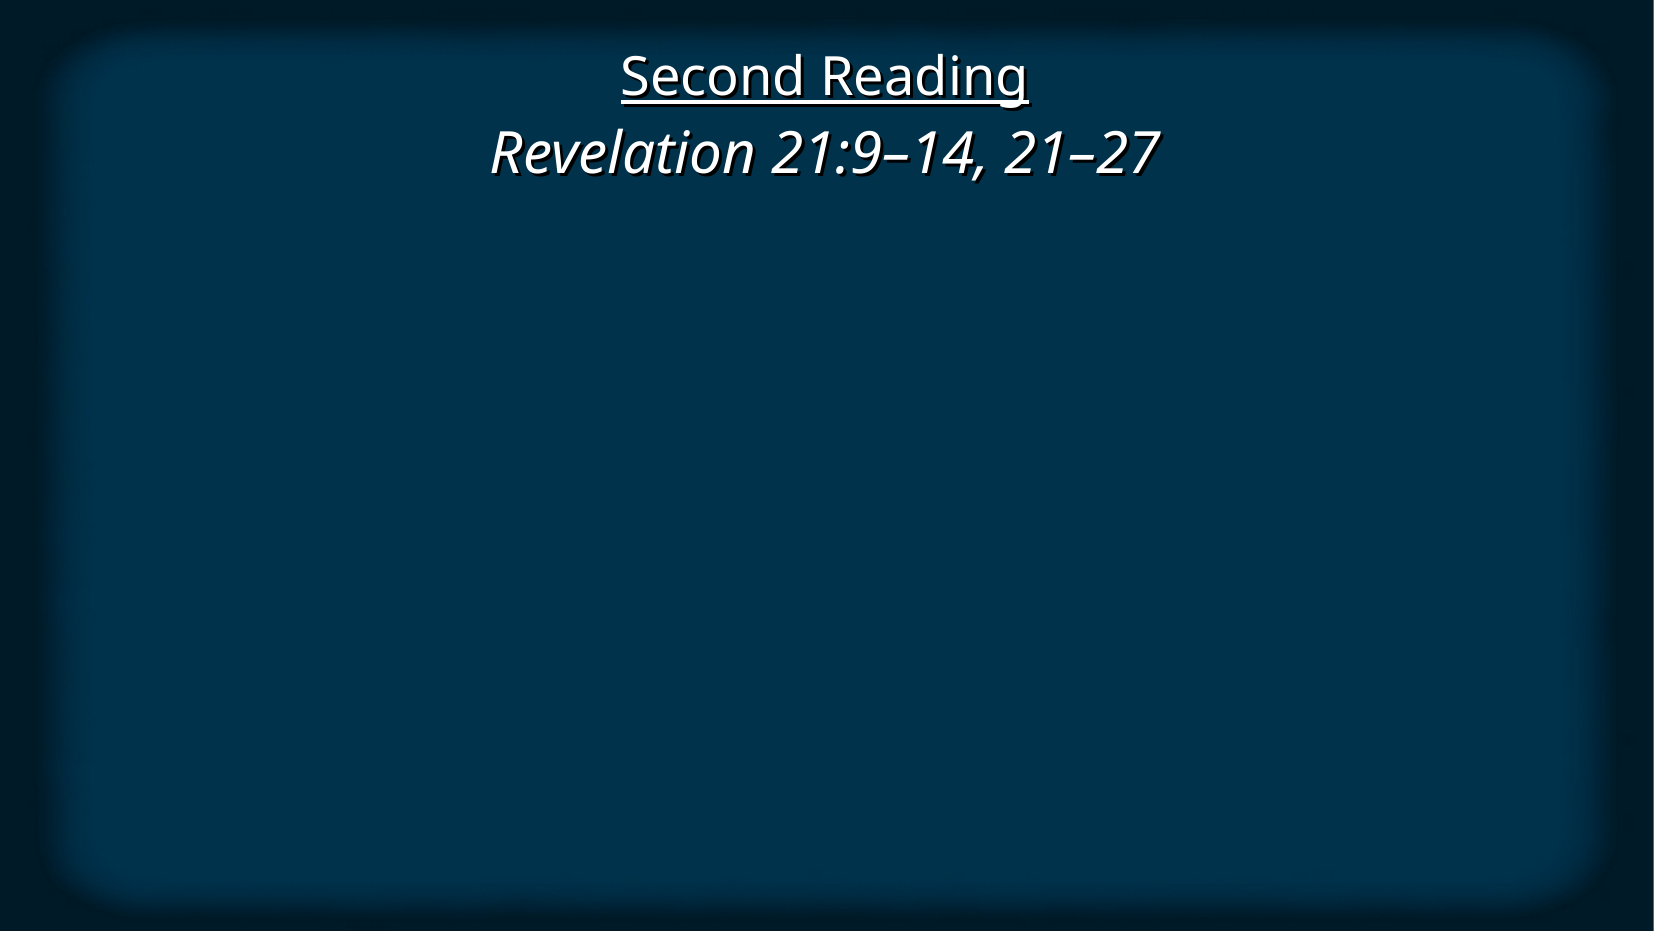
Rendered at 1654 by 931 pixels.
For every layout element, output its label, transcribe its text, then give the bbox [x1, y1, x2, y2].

text_box Second Reading Revelation 21:9–14, 21–27 [90, 30, 1561, 194]
picture [0, 0, 1654, 931]
